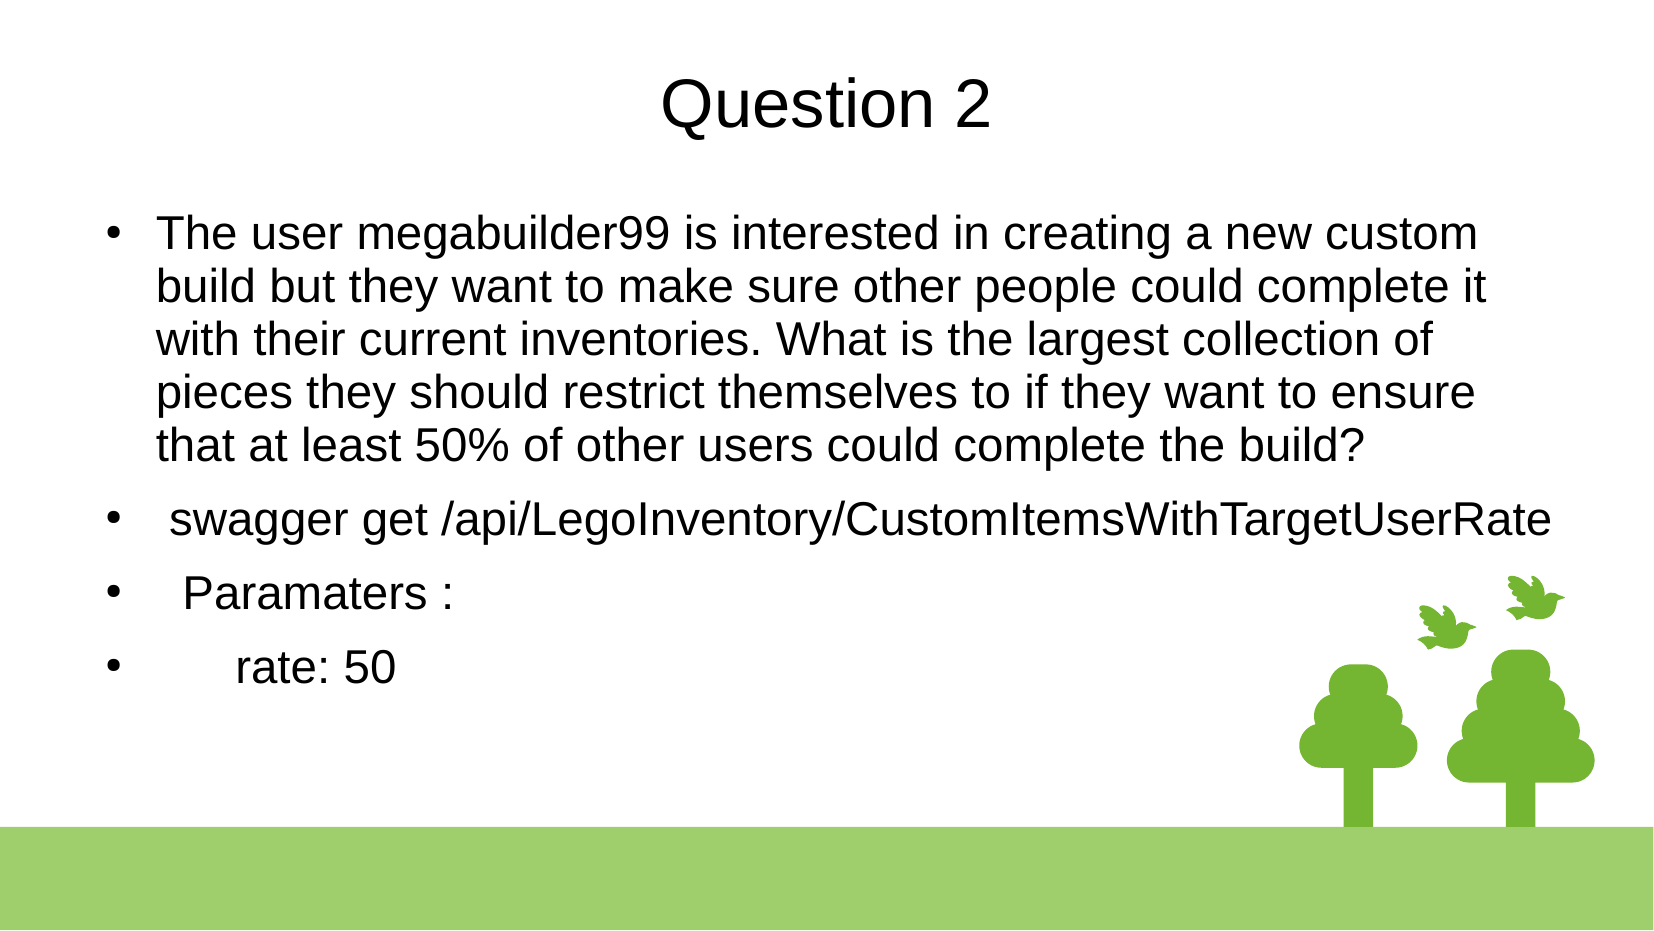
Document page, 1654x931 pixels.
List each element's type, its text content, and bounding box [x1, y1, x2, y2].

title Question 2 [88, 29, 1565, 178]
list The user megabuilder99 is interested in creating a new custom build but they want to make sure other people could complete it with their current inventories. What is the largest collection of pieces they should restrict themselves to if they want to ensure that at least 50% of other users could complete the build? swagger get /api/LegoInventory/CustomItemsWithTargetUserRate Paramaters : rate: 50 [88, 206, 1565, 739]
